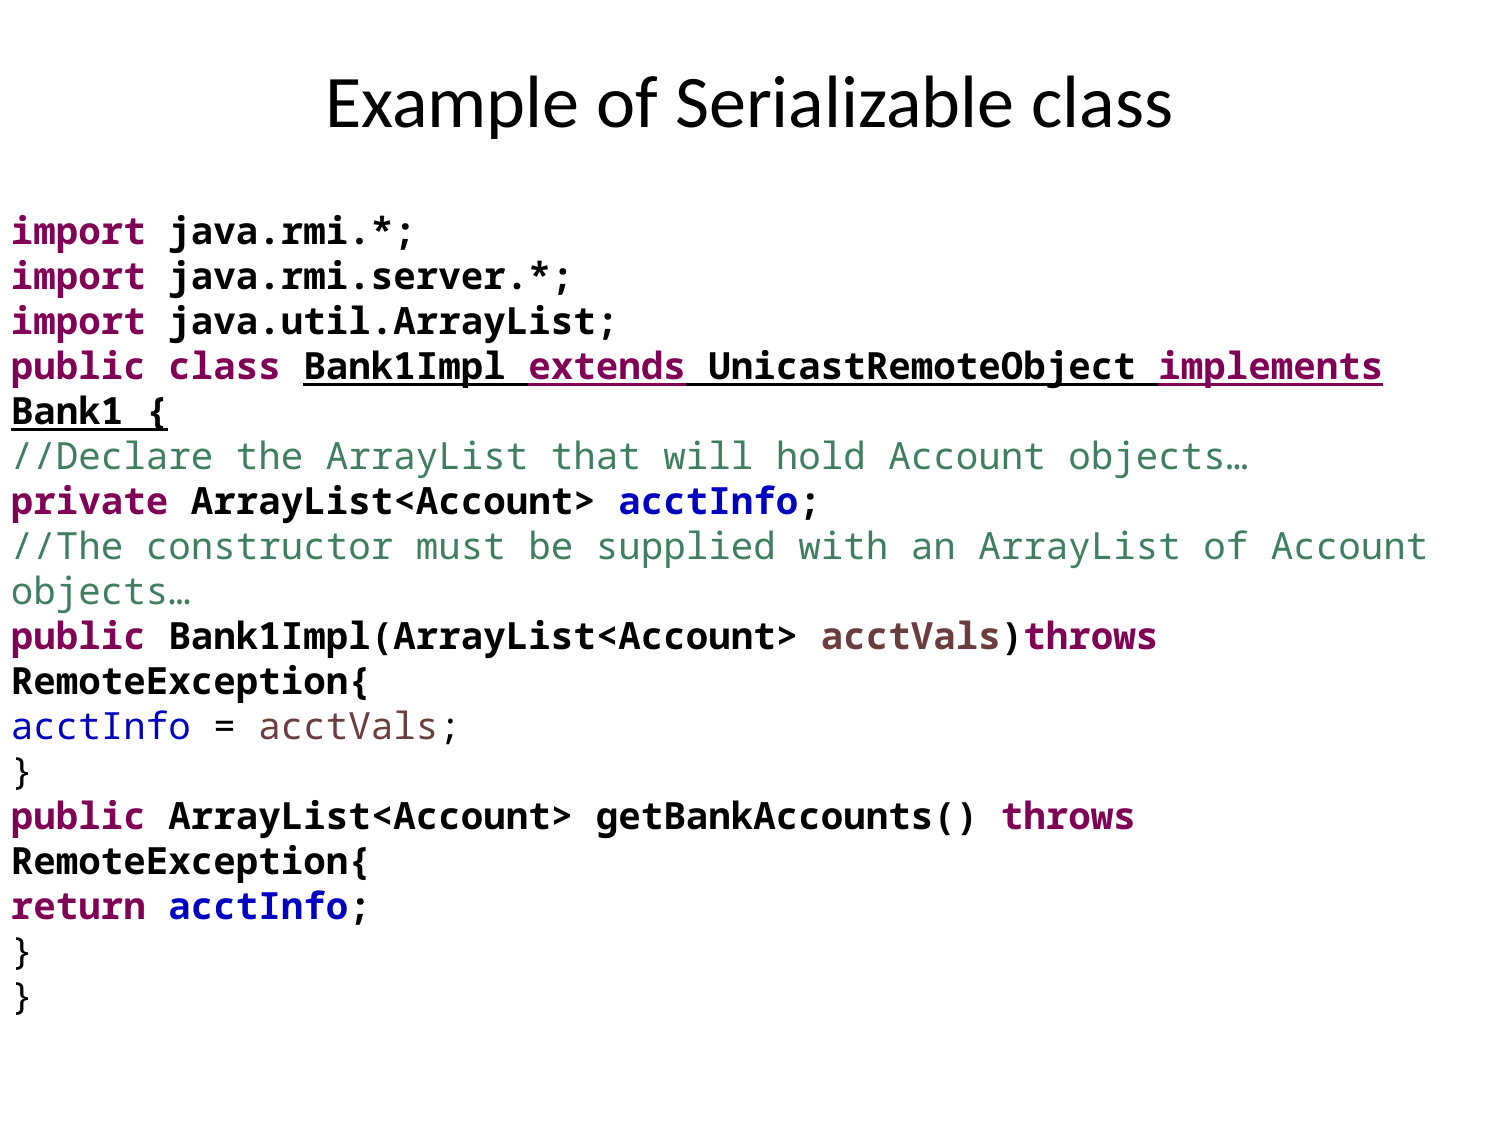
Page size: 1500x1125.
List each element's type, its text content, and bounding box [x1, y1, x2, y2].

title Example of Serializable class [75, 45, 1425, 150]
text_box import java.rmi.*; import java.rmi.server.*; import java.util.ArrayList; public class Bank1Impl extends UnicastRemoteObject implements Bank1 { //Declare the ArrayList that will hold Account objects… private ArrayList<Account> acctInfo; //The constructor must be supplied with an ArrayList of Account objects… public Bank1Impl(ArrayList<Account> acctVals)throws RemoteException{ acctInfo = acctVals; } public ArrayList<Account> getBankAccounts() throws RemoteException{ return acctInfo; } } [0, 199, 1497, 1025]
